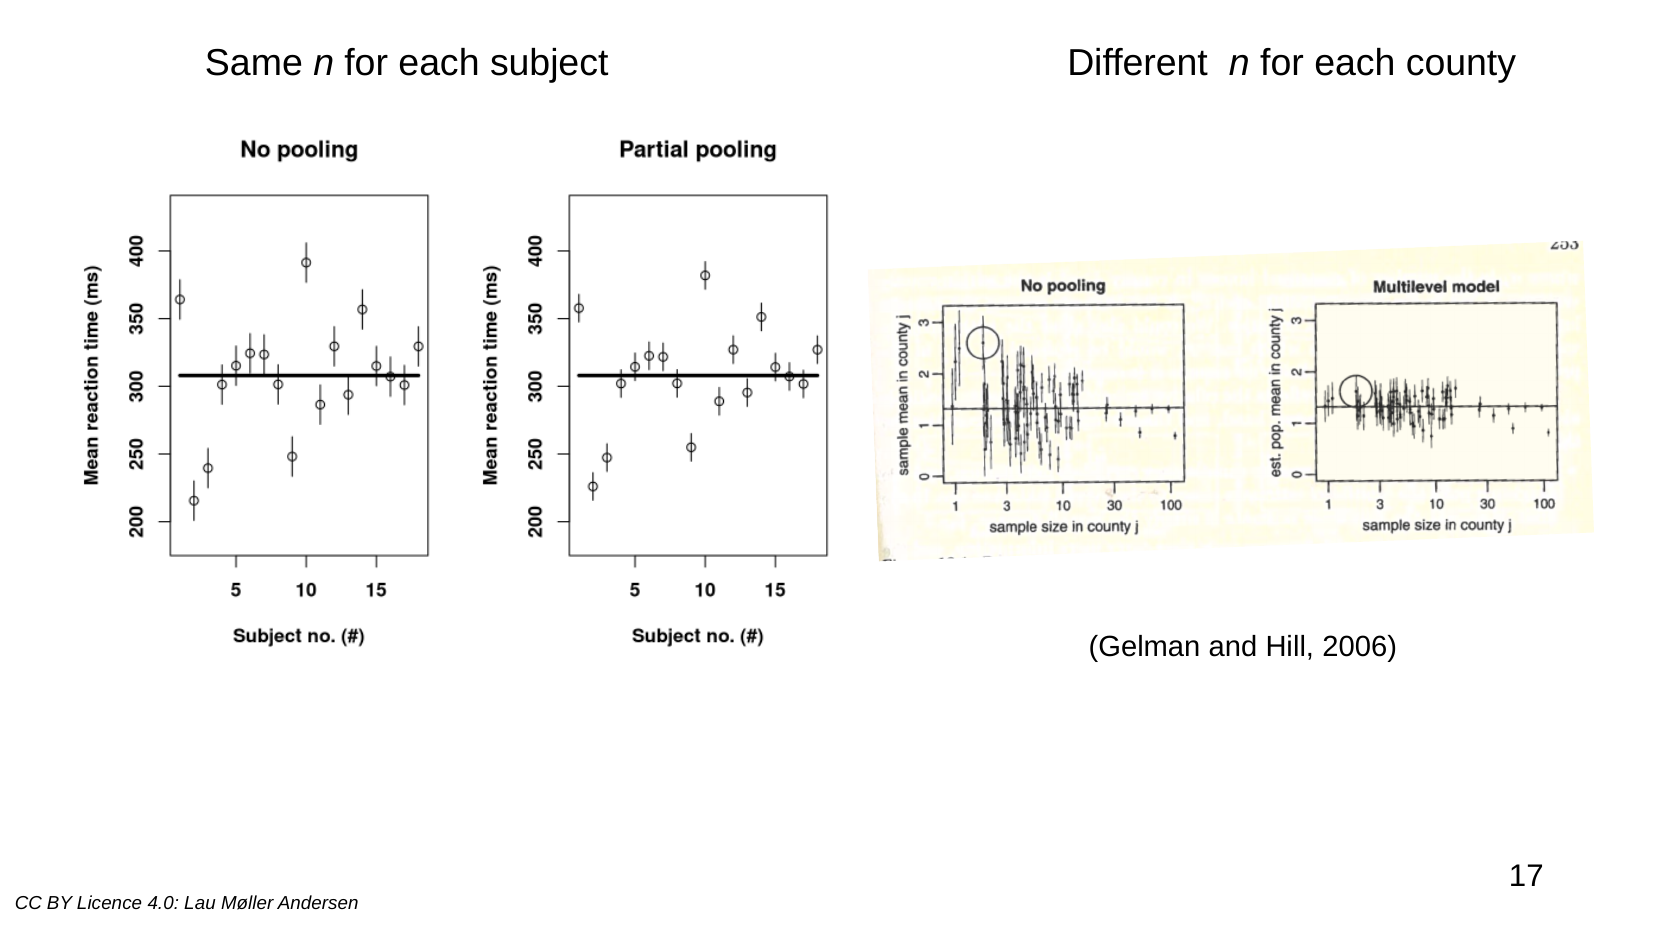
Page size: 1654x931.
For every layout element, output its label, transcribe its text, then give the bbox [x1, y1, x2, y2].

text_box Different n for each county [1052, 34, 1596, 133]
text_box (Gelman and Hill, 2006) [1073, 622, 1477, 703]
text_box <nummer> [1494, 850, 1654, 921]
picture [77, 102, 1594, 672]
text_box CC BY Licence 4.0: Lau Møller Andersen [0, 885, 388, 921]
text_box Same n for each subject [190, 34, 651, 133]
